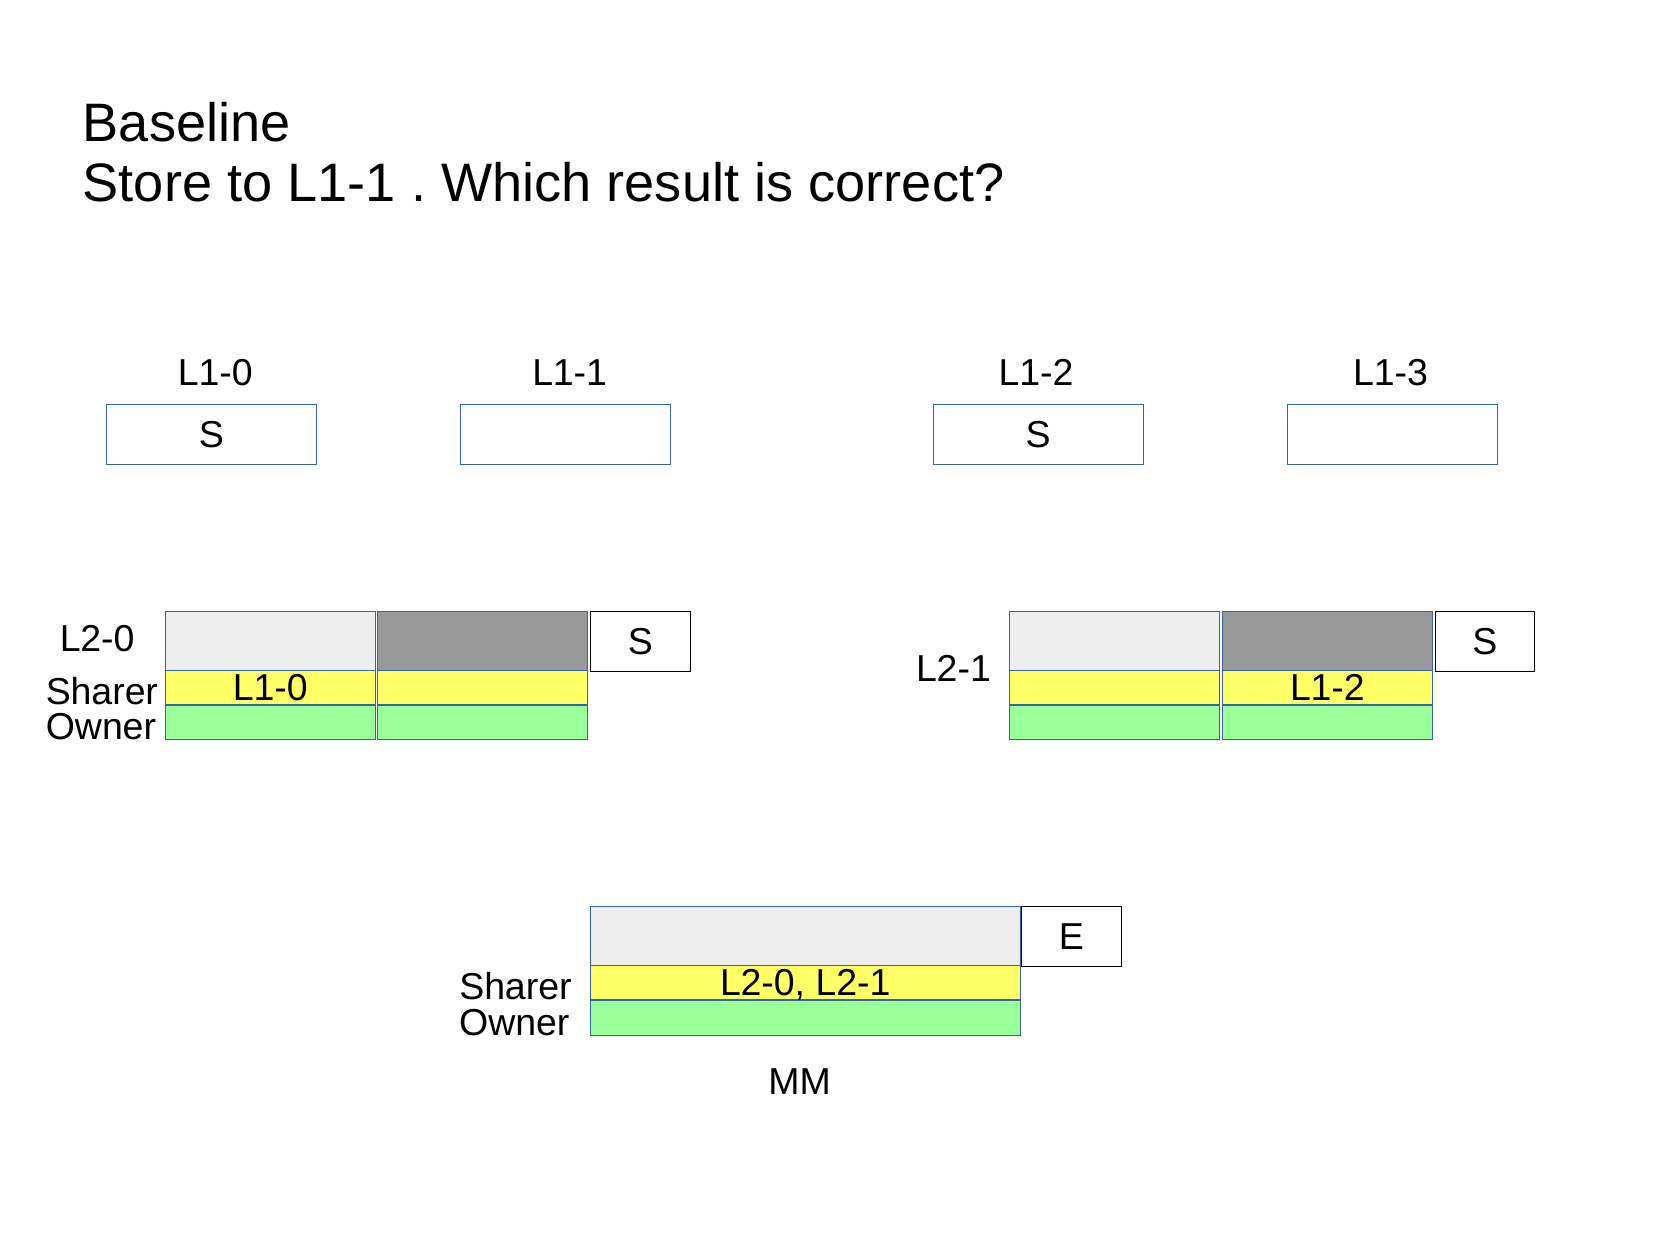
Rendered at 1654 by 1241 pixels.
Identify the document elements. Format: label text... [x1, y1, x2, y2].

text_box [1222, 705, 1433, 740]
text_box Sharer [31, 662, 174, 720]
title Baseline Store to L1-1 . Which result is correct? [82, 49, 1571, 257]
text_box [1222, 611, 1433, 670]
text_box [1009, 611, 1220, 740]
text_box Owner [31, 720, 171, 756]
text_box L2-0 [45, 610, 181, 668]
text_box L1-0 [174, 670, 376, 705]
text_box S [1435, 611, 1535, 672]
text_box [590, 906, 1021, 965]
text_box MM [753, 1053, 889, 1111]
text_box L1-3 [1338, 344, 1474, 402]
text_box S [590, 611, 691, 672]
text_box L1-2 [1222, 670, 1433, 705]
text_box S [106, 404, 317, 465]
text_box L2-1 [901, 639, 1037, 697]
text_box [377, 611, 588, 740]
text_box [460, 404, 671, 465]
text_box L1-1 [517, 344, 653, 402]
text_box L1-0 [163, 344, 299, 402]
text_box [171, 705, 376, 740]
text_box L2-0, L2-1 [590, 965, 1021, 1000]
text_box S [933, 404, 1144, 465]
text_box Sharer [444, 958, 587, 1016]
text_box L1-2 [983, 344, 1119, 402]
text_box [174, 611, 376, 670]
text_box [1287, 404, 1498, 465]
text_box [590, 1000, 1021, 1036]
text_box E [1021, 906, 1122, 967]
text_box Owner [444, 1016, 585, 1051]
